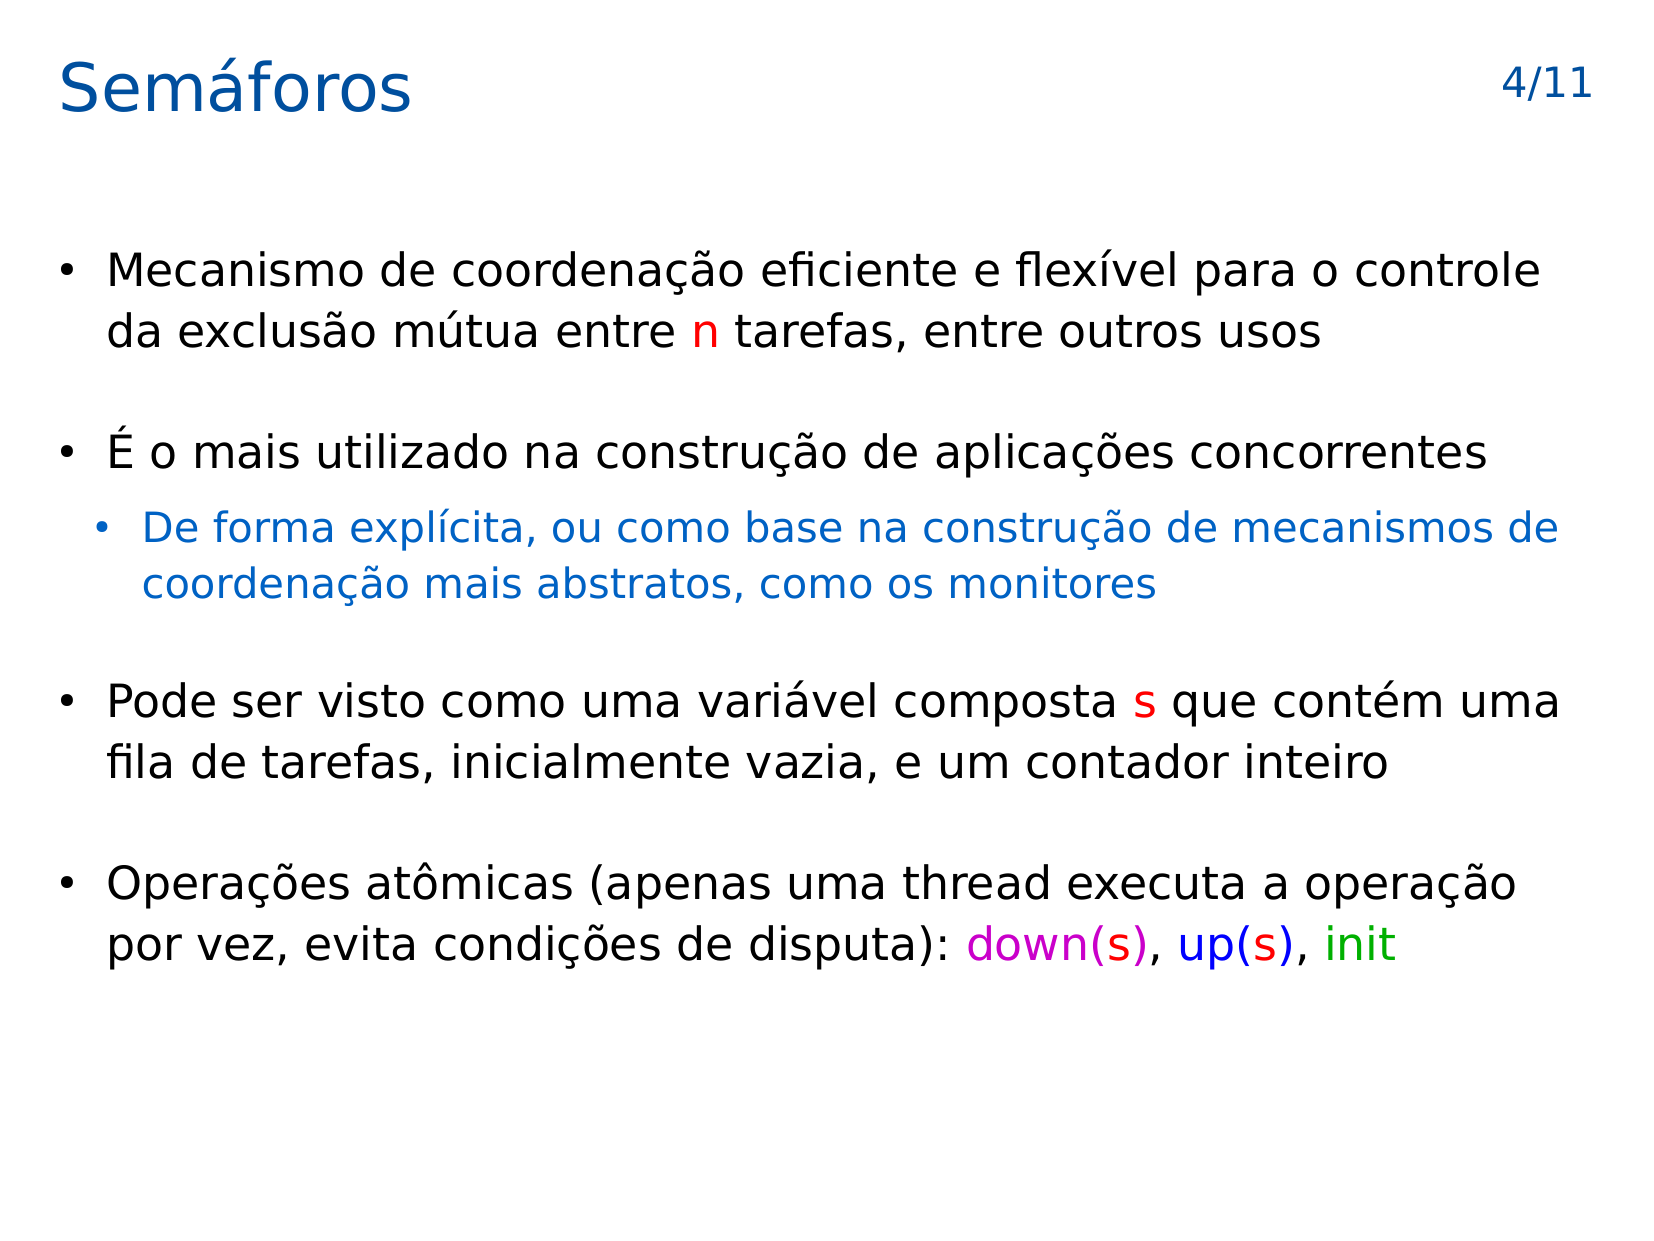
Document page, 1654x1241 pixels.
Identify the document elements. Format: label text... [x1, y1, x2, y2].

list Mecanismo de coordenação eficiente e flexível para o controle da exclusão mútua entre n tarefas, entre outros usos É o mais utilizado na construção de aplicações concorrentes De forma explícita, ou como base na construção de mecanismos de coordenação mais abstratos, como os monitores Pode ser visto como uma variável composta s que contém uma fila de tarefas, inicialmente vazia, e um contador inteiro Operações atômicas (apenas uma thread executa a operação por vez, evita condições de disputa): down(s), up(s), init [59, 236, 1595, 1211]
title Semáforos [59, 29, 1625, 148]
